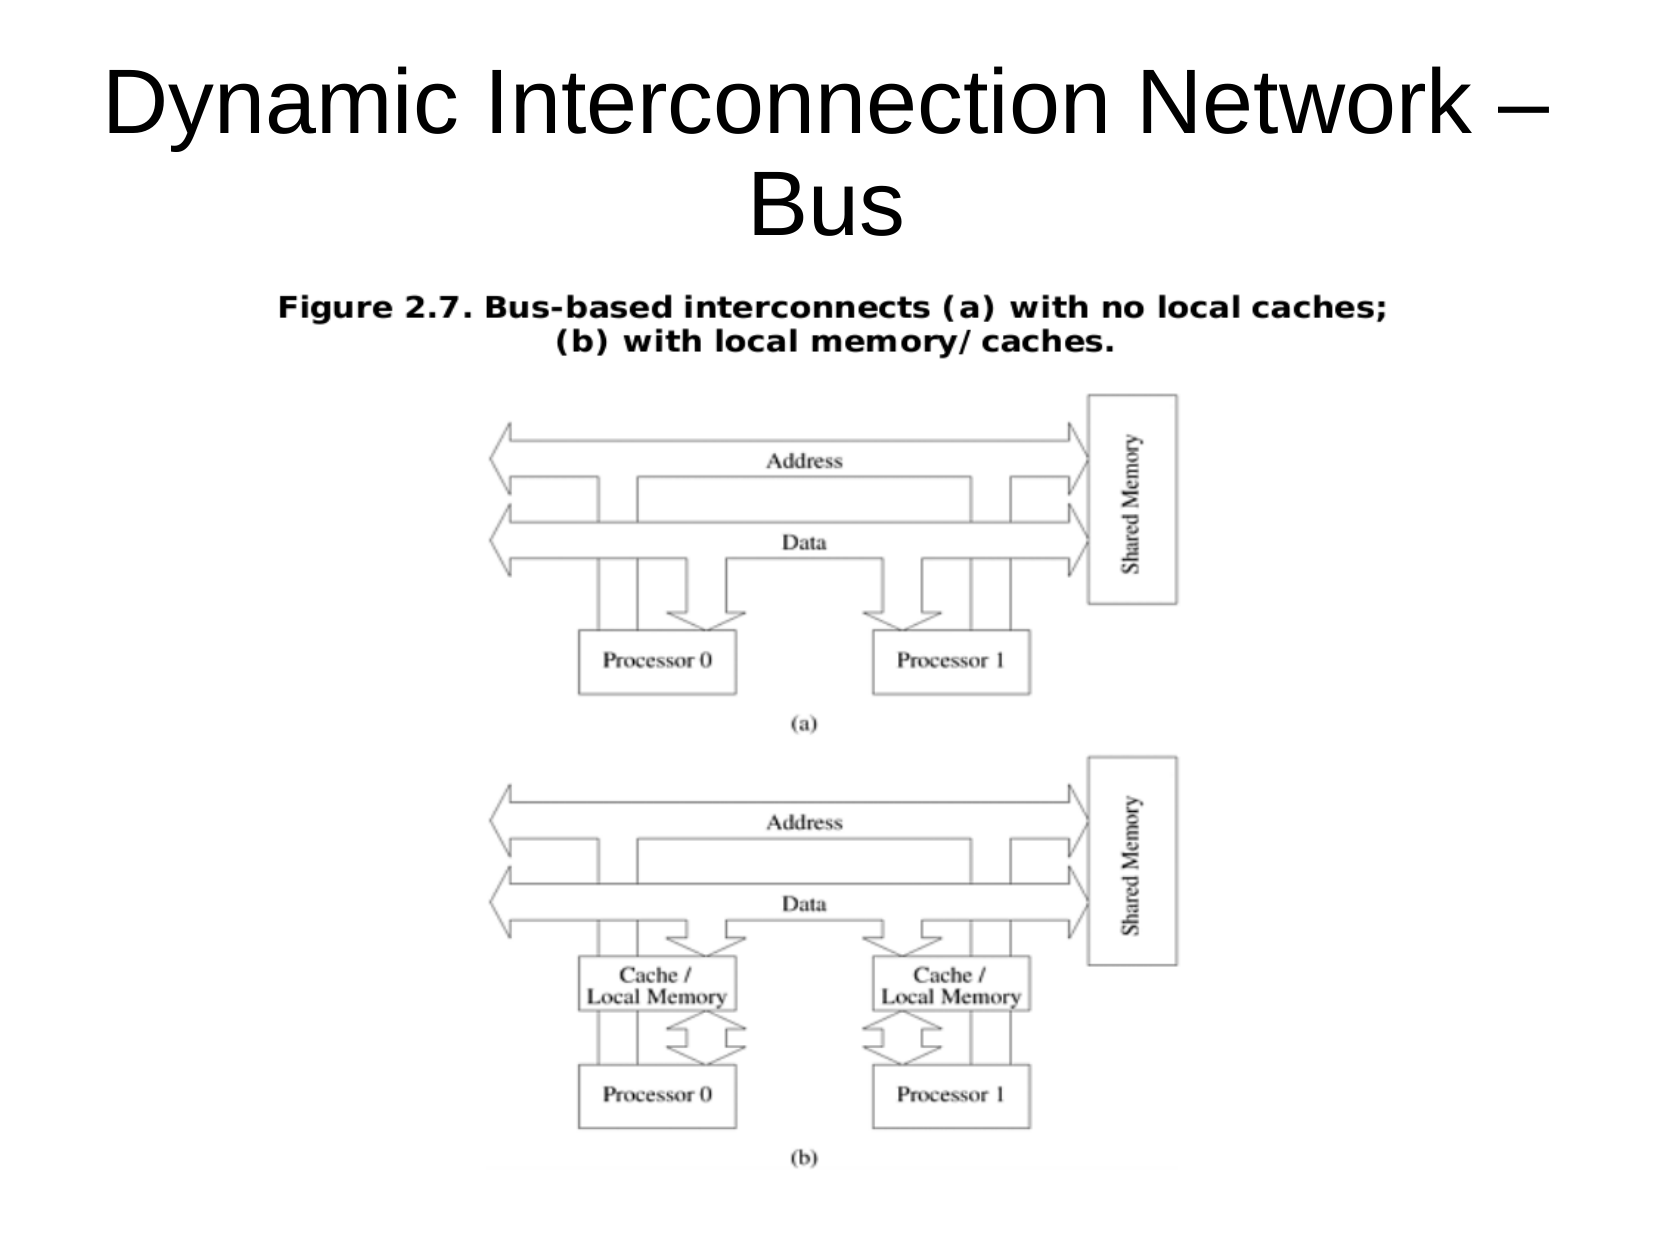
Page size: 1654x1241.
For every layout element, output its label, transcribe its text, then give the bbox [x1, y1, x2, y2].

picture [270, 284, 1396, 1171]
title Dynamic Interconnection Network – Bus [82, 49, 1571, 257]
